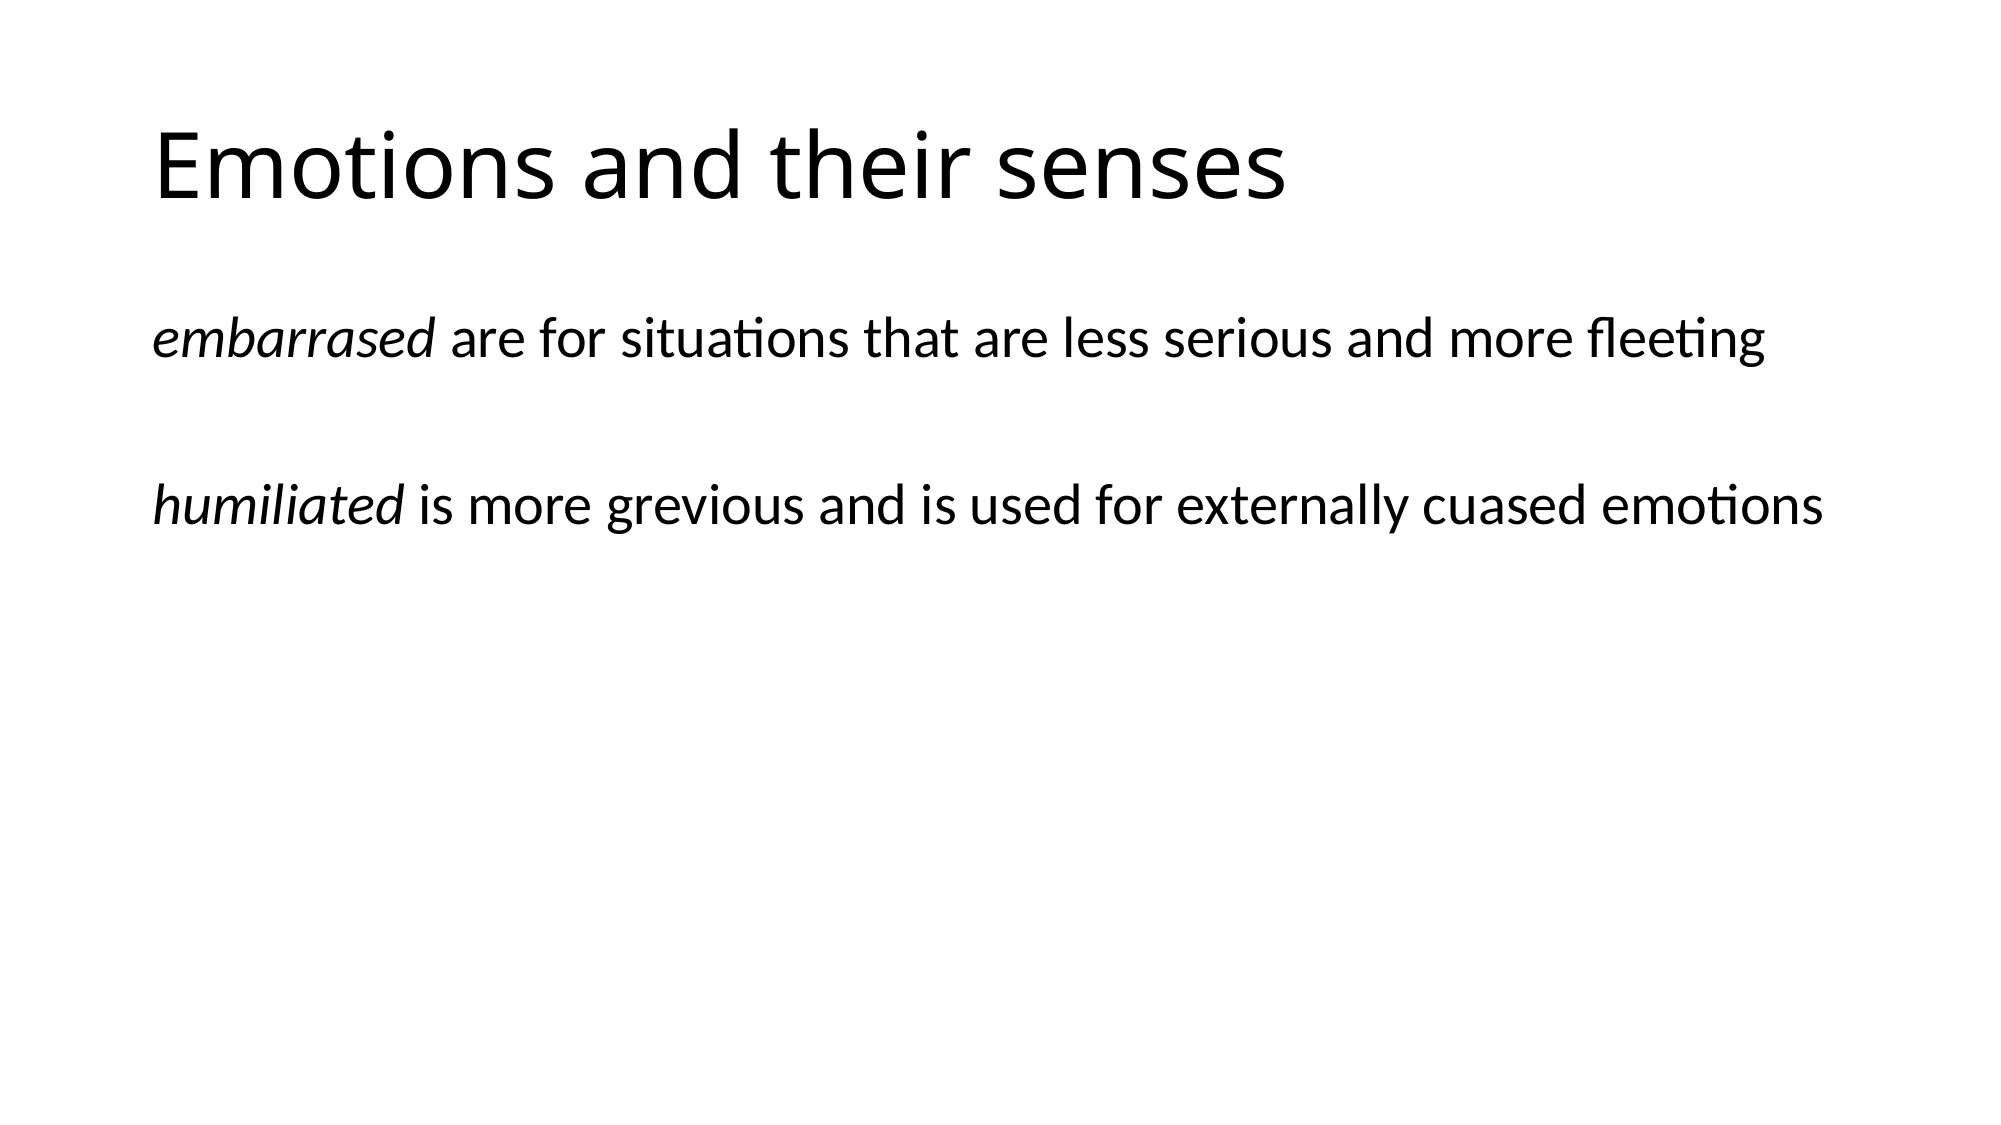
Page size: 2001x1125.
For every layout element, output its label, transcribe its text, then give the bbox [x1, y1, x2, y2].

title Emotions and their senses [137, 59, 1863, 278]
list embarrased are for situations that are less serious and more fleeting humiliated is more grevious and is used for externally cuased emotions [137, 299, 1863, 1014]
